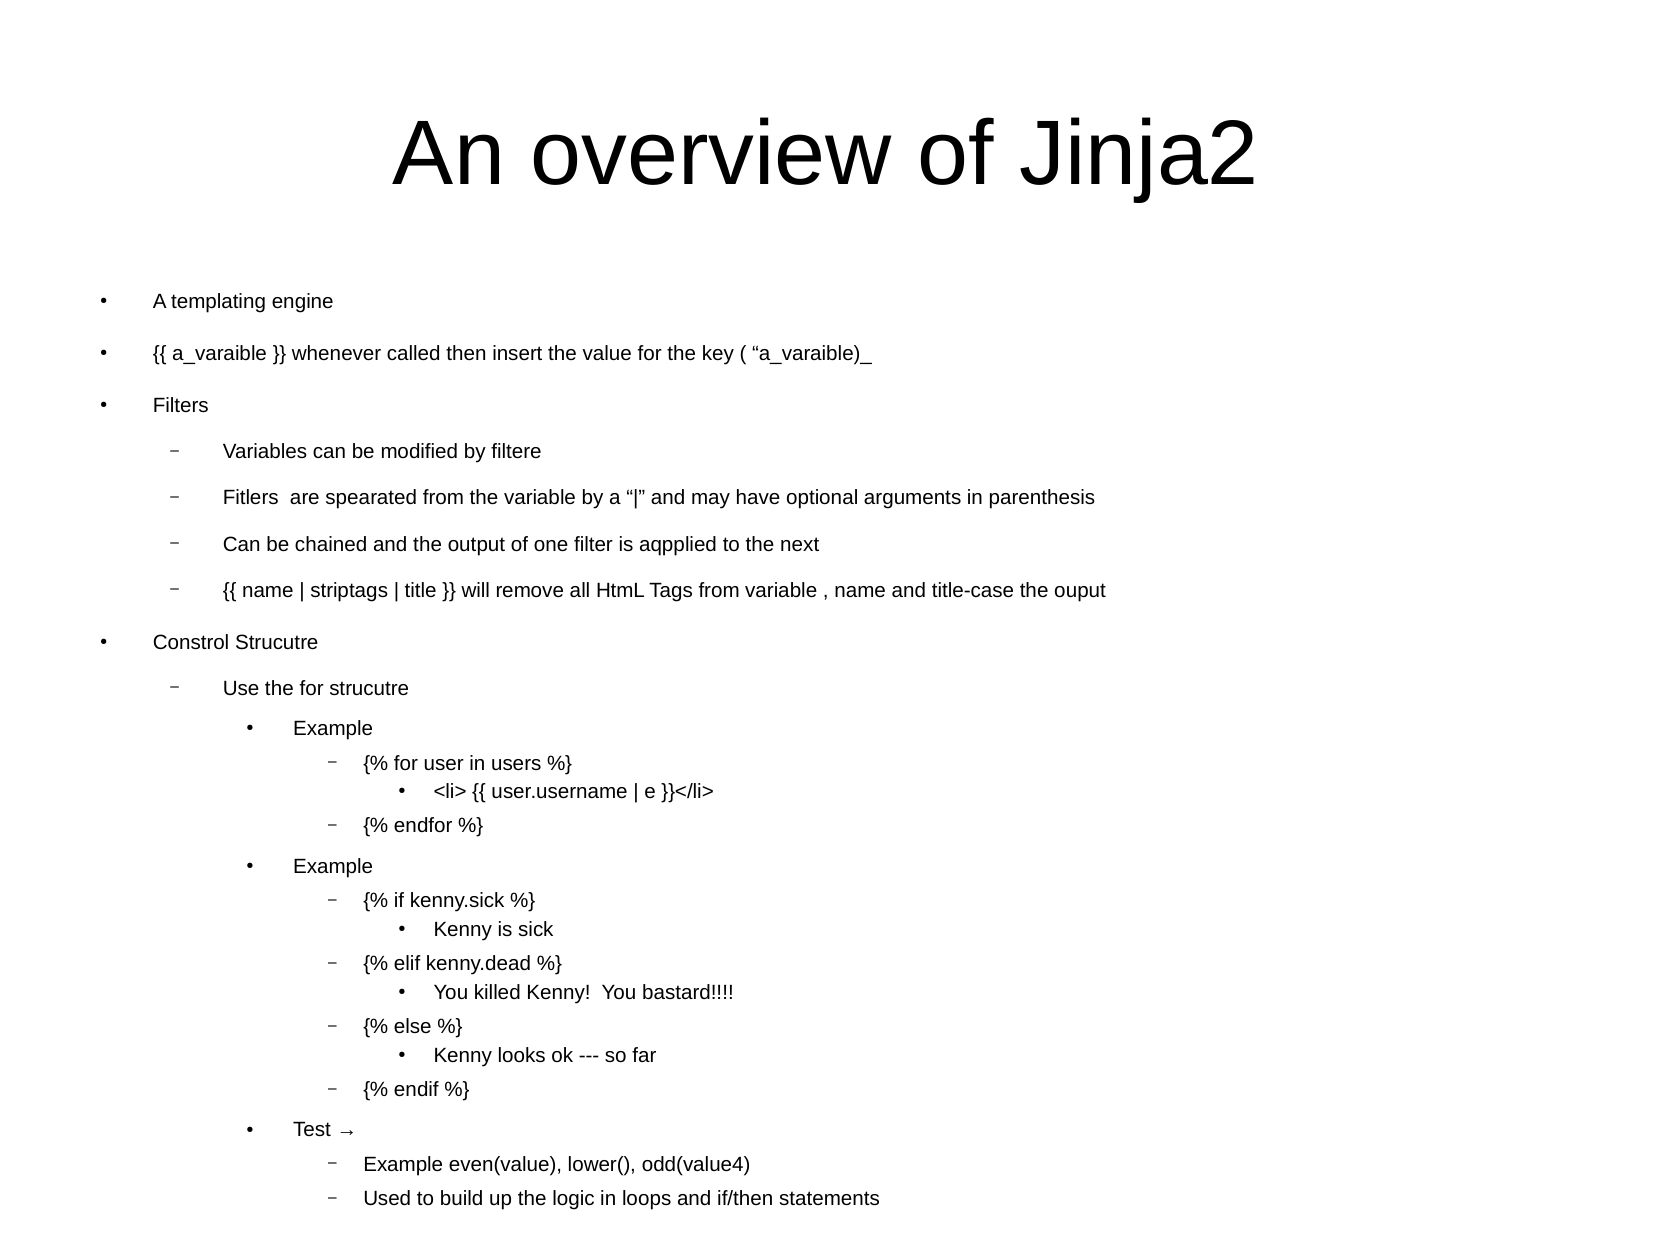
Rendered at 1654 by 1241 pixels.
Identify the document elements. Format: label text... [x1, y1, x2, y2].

title An overview of Jinja2 [82, 49, 1571, 257]
list A templating engine {{ a_varaible }} whenever called then insert the value for the key ( “a_varaible)_ Filters Variables can be modified by filtere Fitlers are spearated from the variable by a “|” and may have optional arguments in parenthesis Can be chained and the output of one filter is aqpplied to the next {{ name | striptags | title }} will remove all HtmL Tags from variable , name and title-case the ouput Constrol Strucutre Use the for strucutre Example {% for user in users %} <li> {{ user.username | e }}</li> {% endfor %} Example {% if kenny.sick %} Kenny is sick {% elif kenny.dead %} You killed Kenny! You bastard!!!! {% else %} Kenny looks ok --- so far {% endif %} Test → Example even(value), lower(), odd(value4) Used to build up the logic in loops and if/then statements [82, 290, 1571, 1217]
